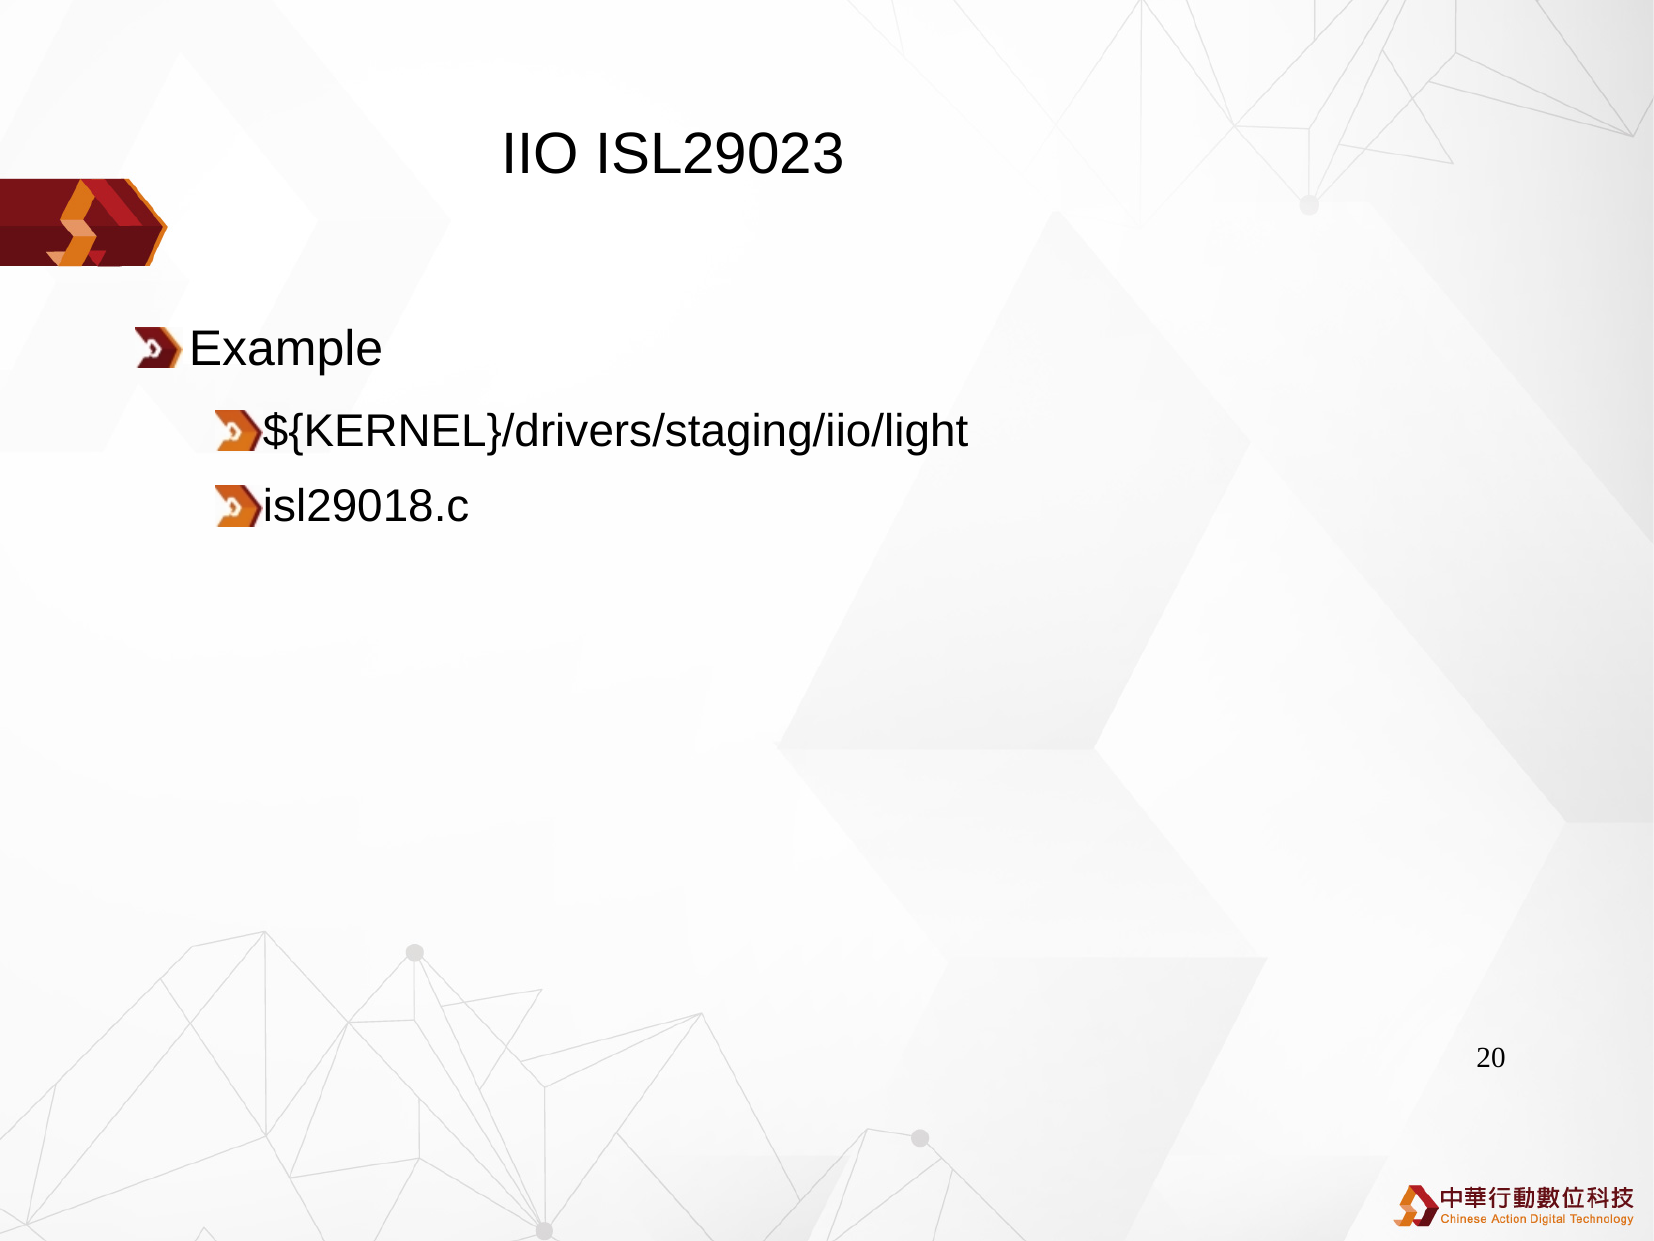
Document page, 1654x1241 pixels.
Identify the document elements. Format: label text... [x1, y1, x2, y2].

list Example ${KERNEL}/drivers/staging/iio/light isl29018.c [118, 319, 1571, 1040]
title IIO ISL29023 [82, 94, 1264, 213]
picture [0, 0, 1654, 1241]
